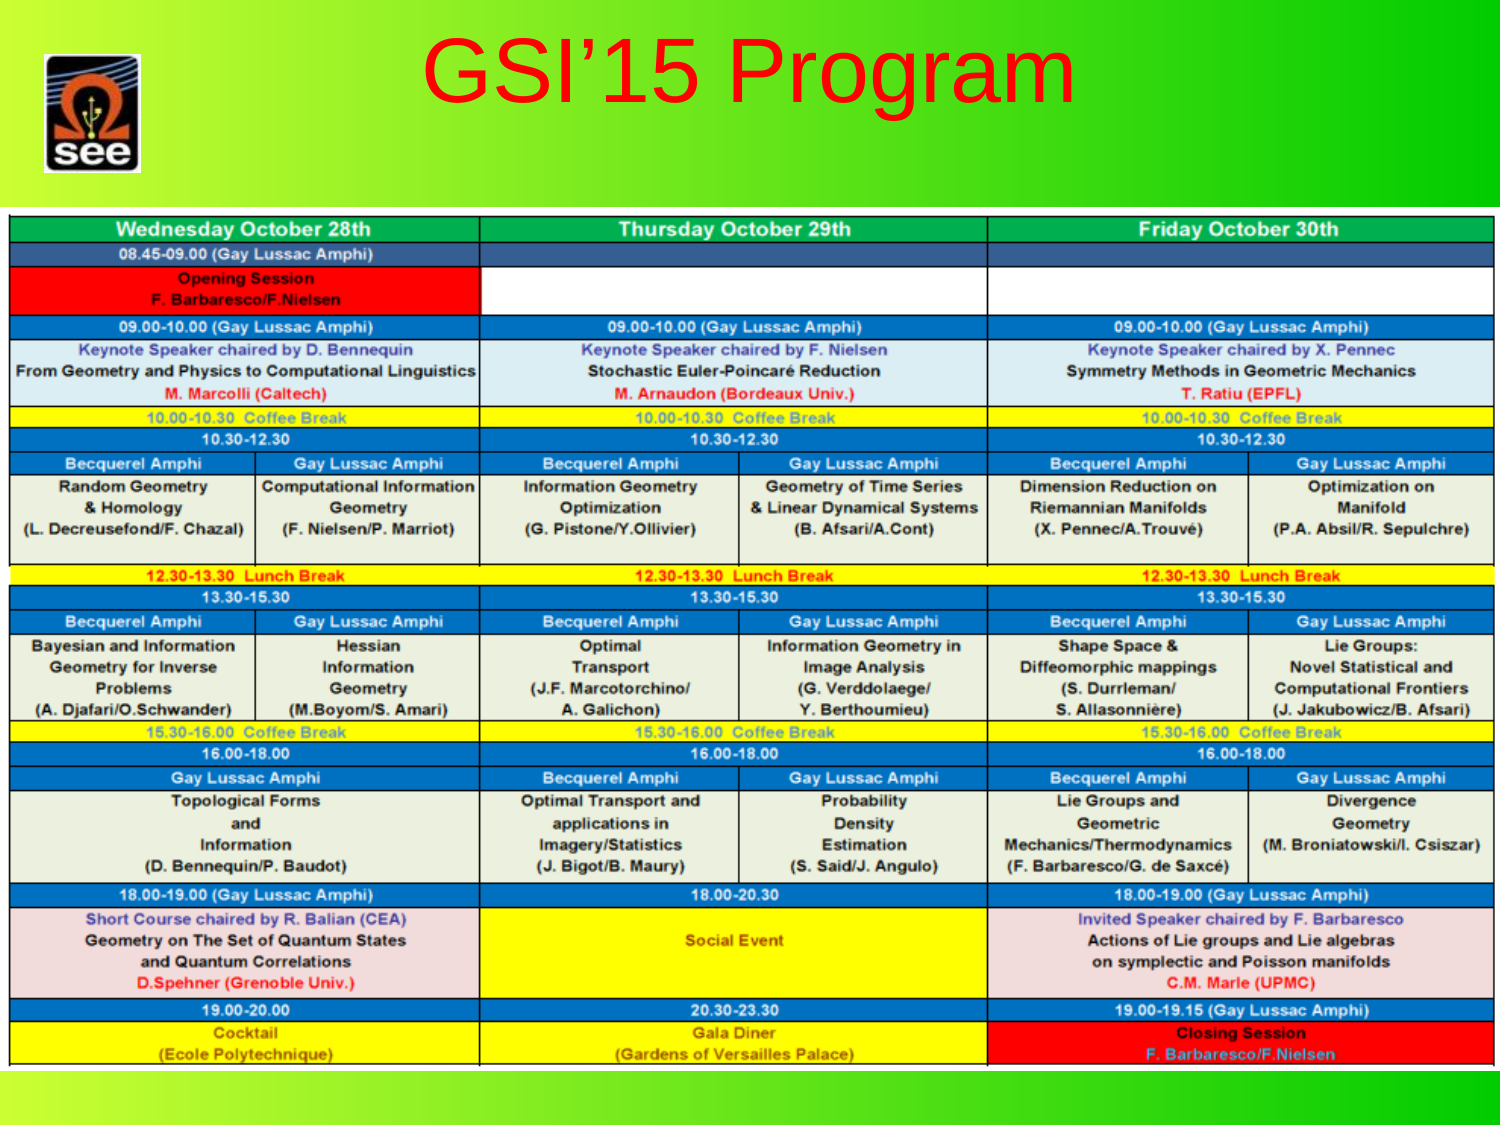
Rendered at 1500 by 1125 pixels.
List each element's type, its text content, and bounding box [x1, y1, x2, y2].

picture [0, 208, 1500, 1071]
text_box GSI’15 Program [75, 0, 1426, 160]
